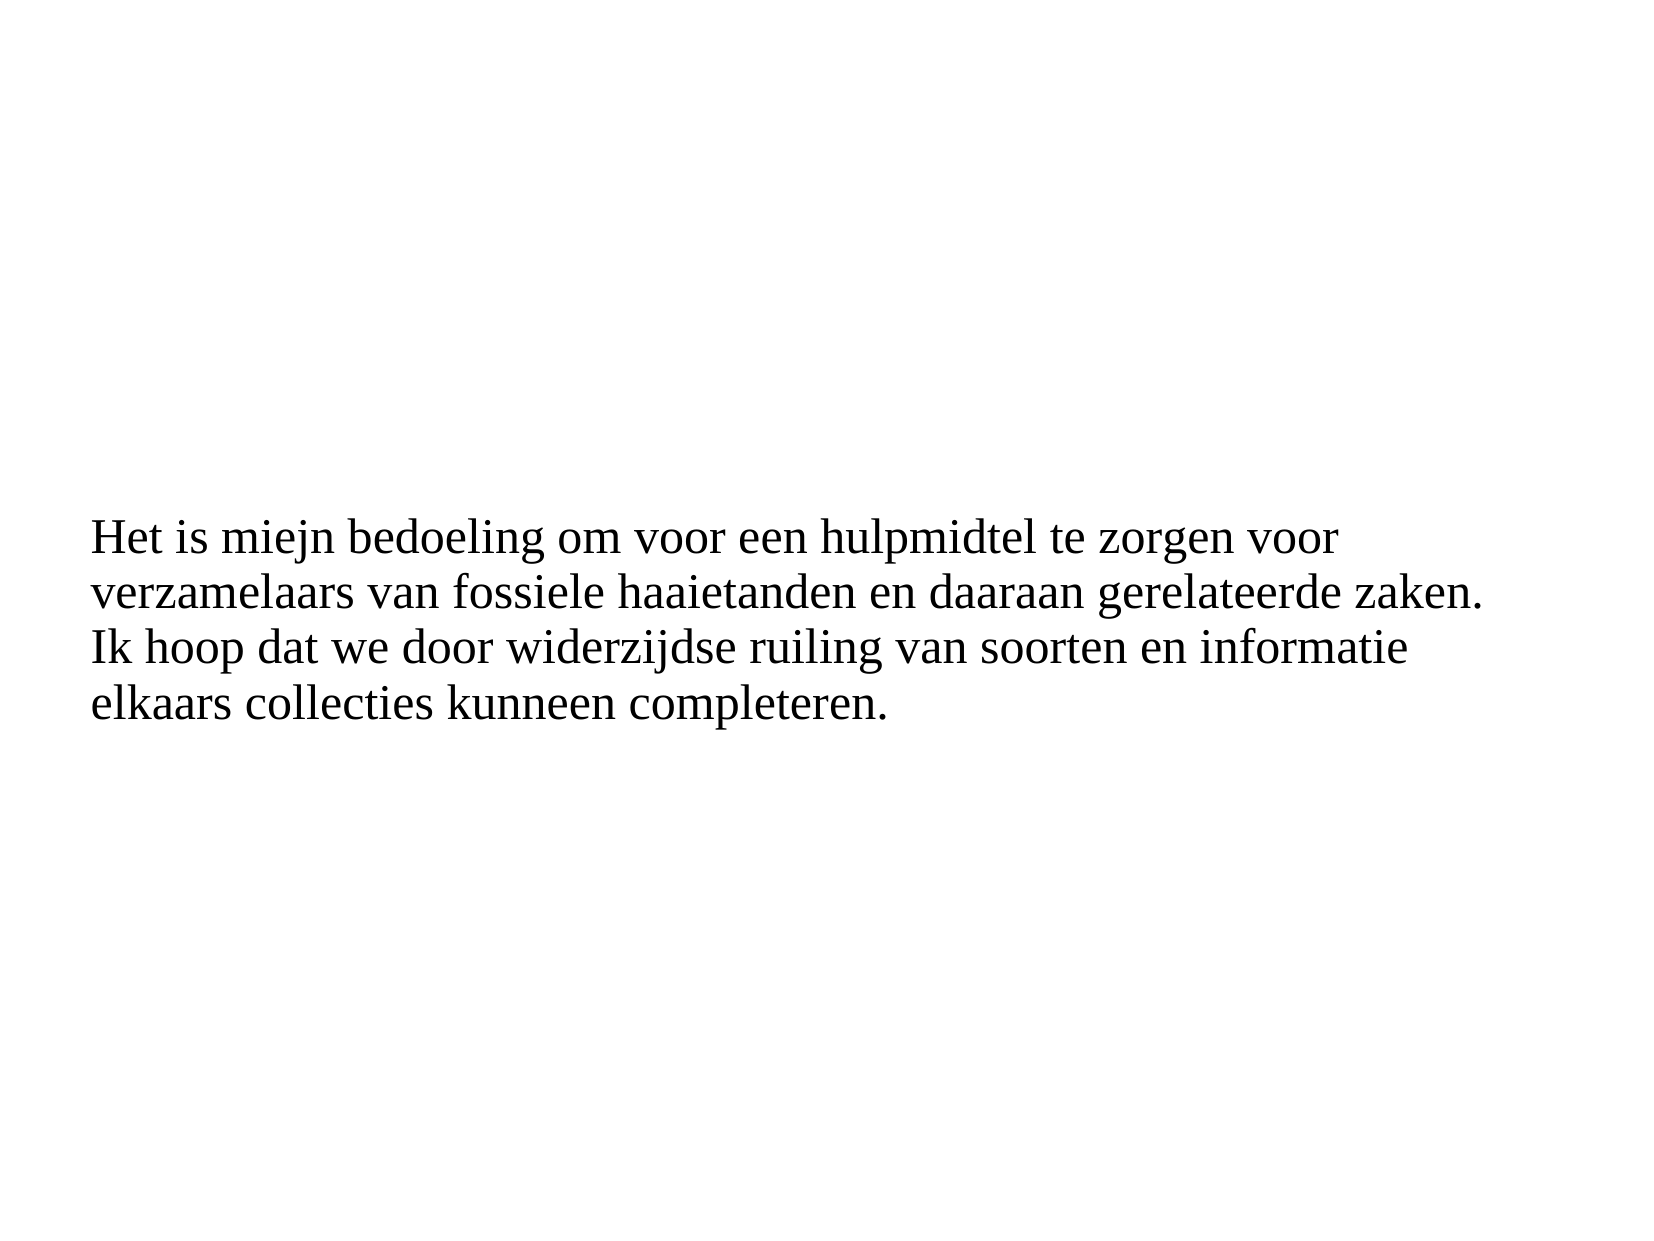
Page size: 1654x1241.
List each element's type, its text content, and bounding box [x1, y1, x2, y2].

text_box Het is miejn bedoeling om voor een hulpmidtel te zorgen voor verzamelaars van fossiele haaietanden en daaraan gerelateerde zaken. Ik hoop dat we door widerzijdse ruiling van soorten en informatie elkaars collecties kunneen completeren. [90, 508, 1539, 1206]
